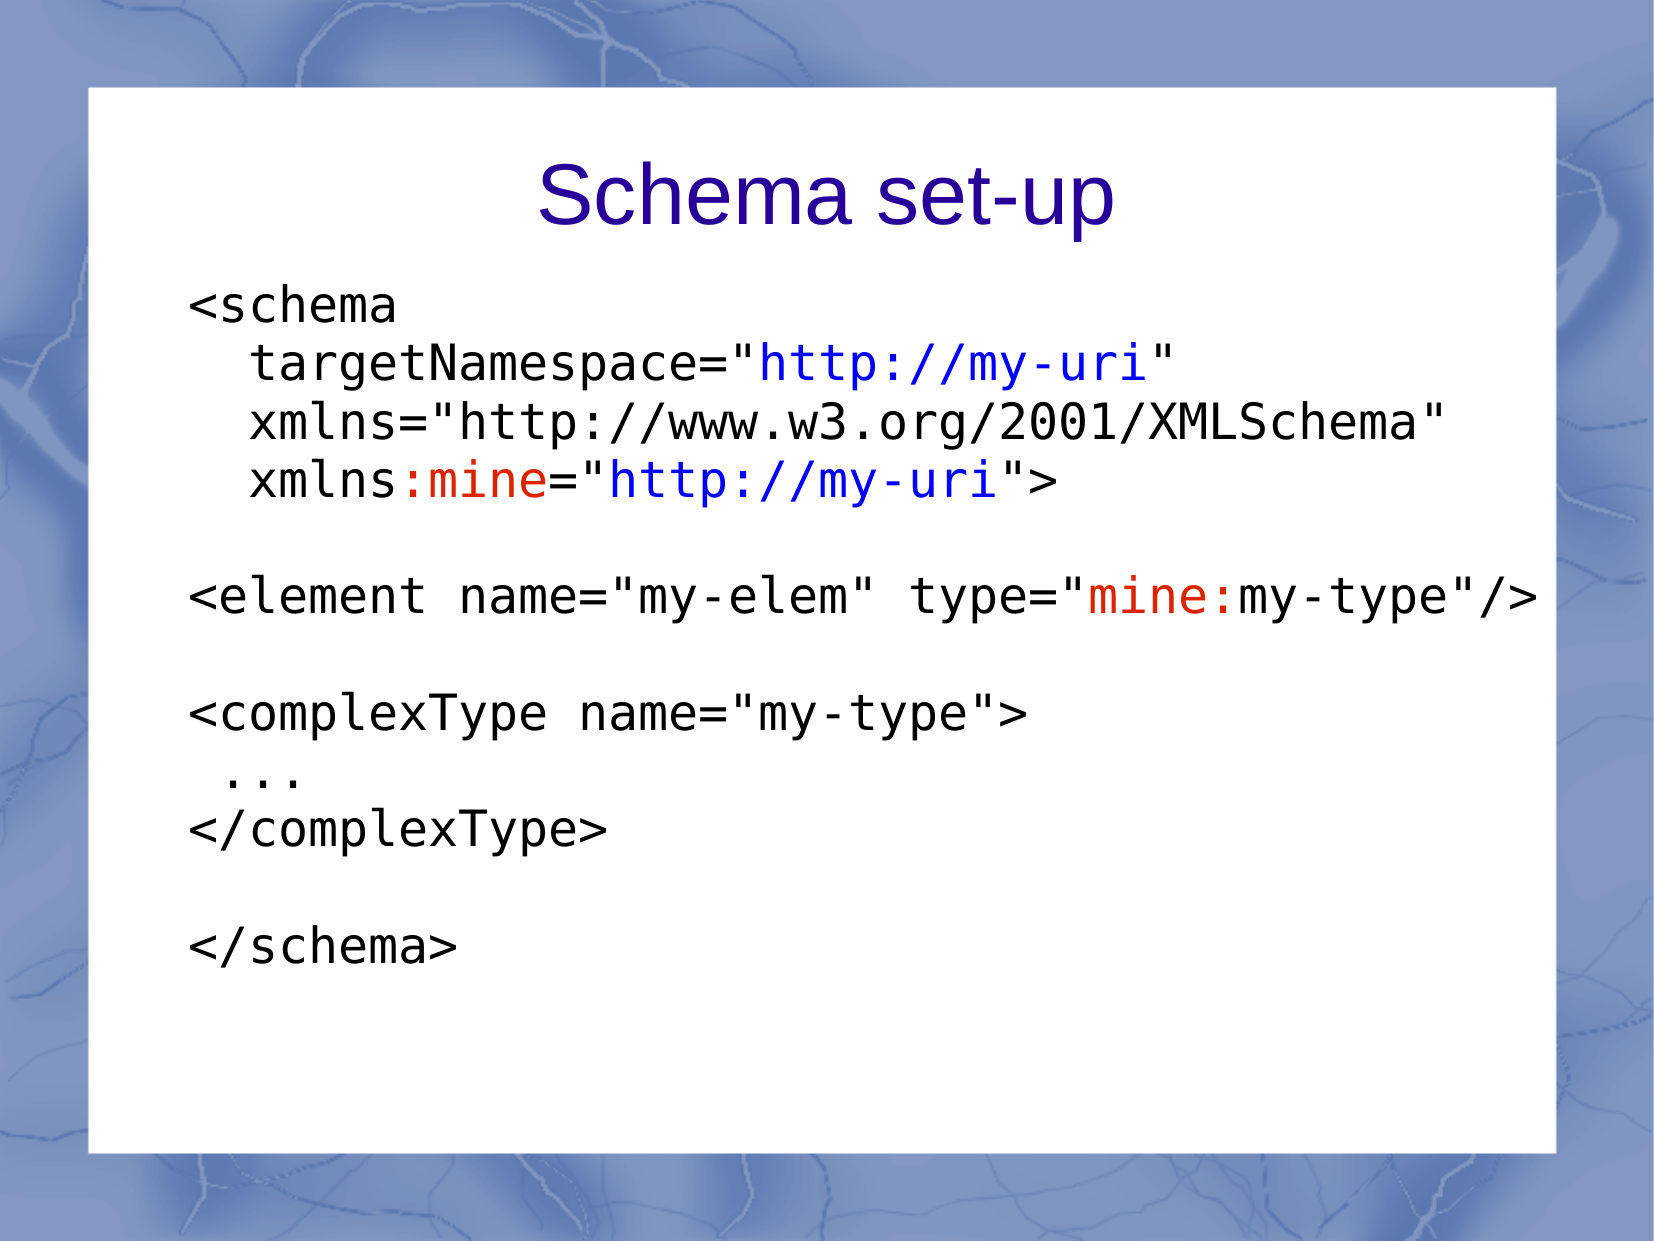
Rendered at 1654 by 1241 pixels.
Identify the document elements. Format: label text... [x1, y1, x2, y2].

text_box <schema targetNamespace="http://my-uri" xmlns="http://www.w3.org/2001/XMLSchema" xmlns:mine="http://my-uri"> <element name="my-elem" type="mine:my-type"/> <complexType name="my-type"> ... </complexType> </schema> [173, 268, 1613, 983]
picture [0, 0, 1654, 1241]
title Schema set-up [118, 90, 1536, 298]
